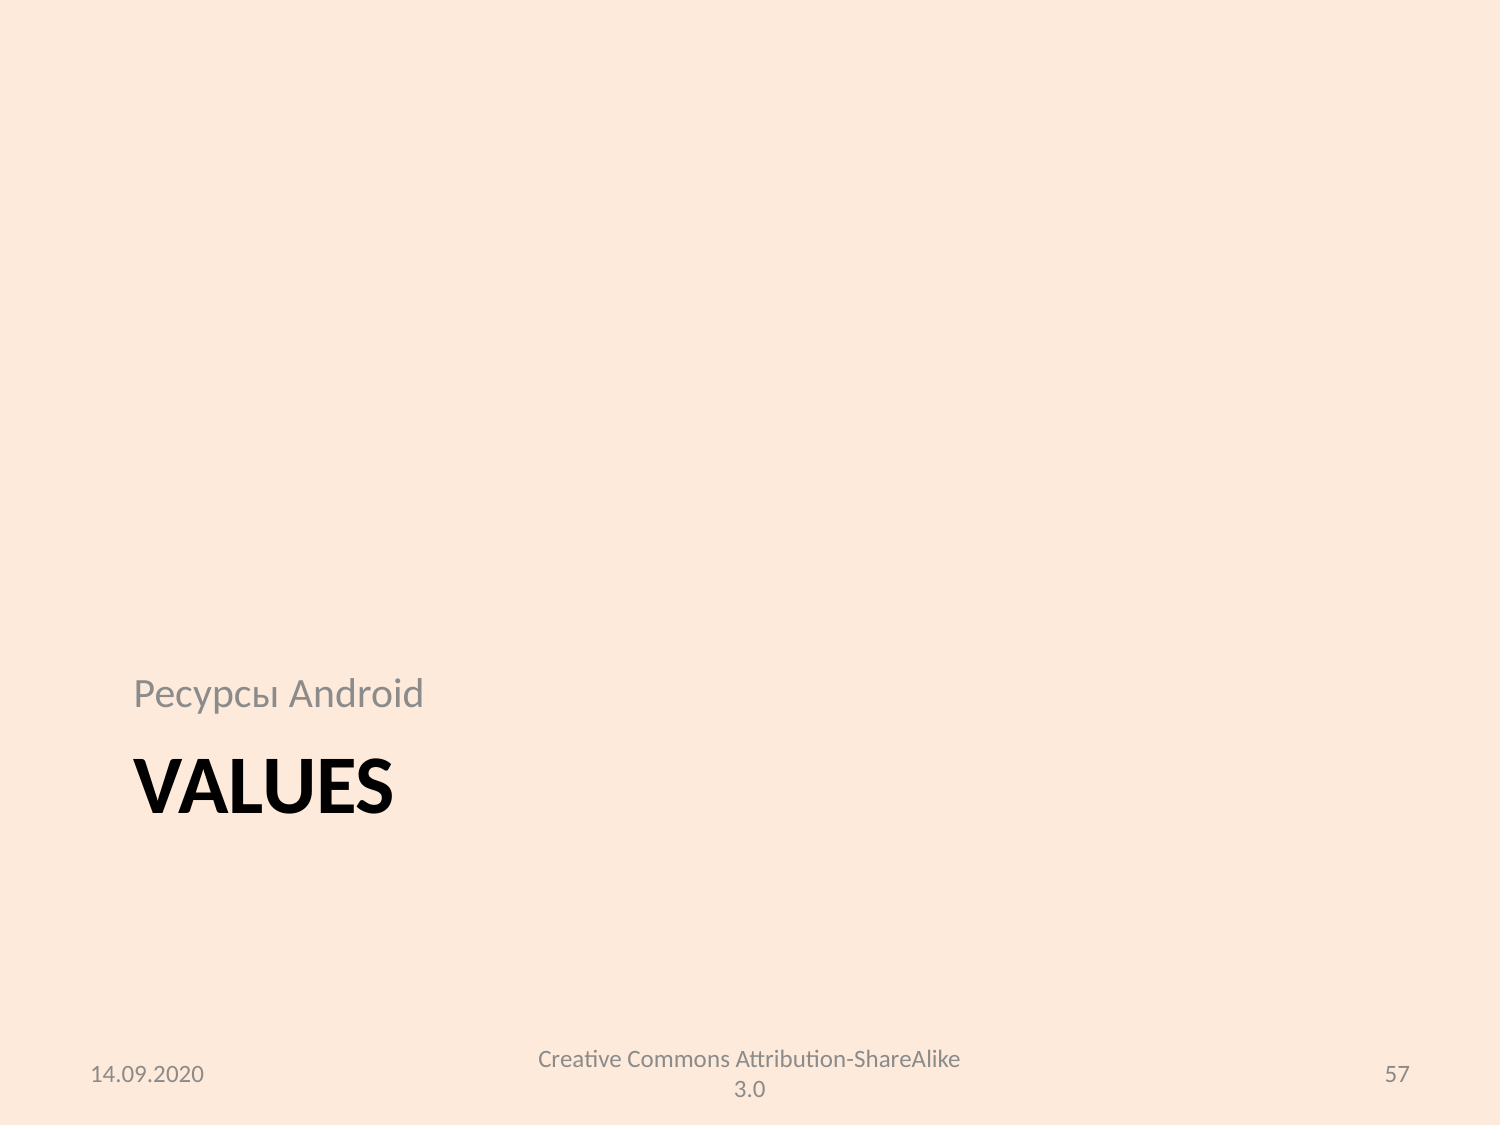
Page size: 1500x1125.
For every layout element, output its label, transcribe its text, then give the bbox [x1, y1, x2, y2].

slide_number <number> [1074, 1042, 1425, 1103]
list Ресурсы Android [118, 476, 1394, 723]
title Values [118, 723, 1394, 947]
footer Creative Commons Attribution-ShareAlike 3.0 [512, 1042, 988, 1103]
